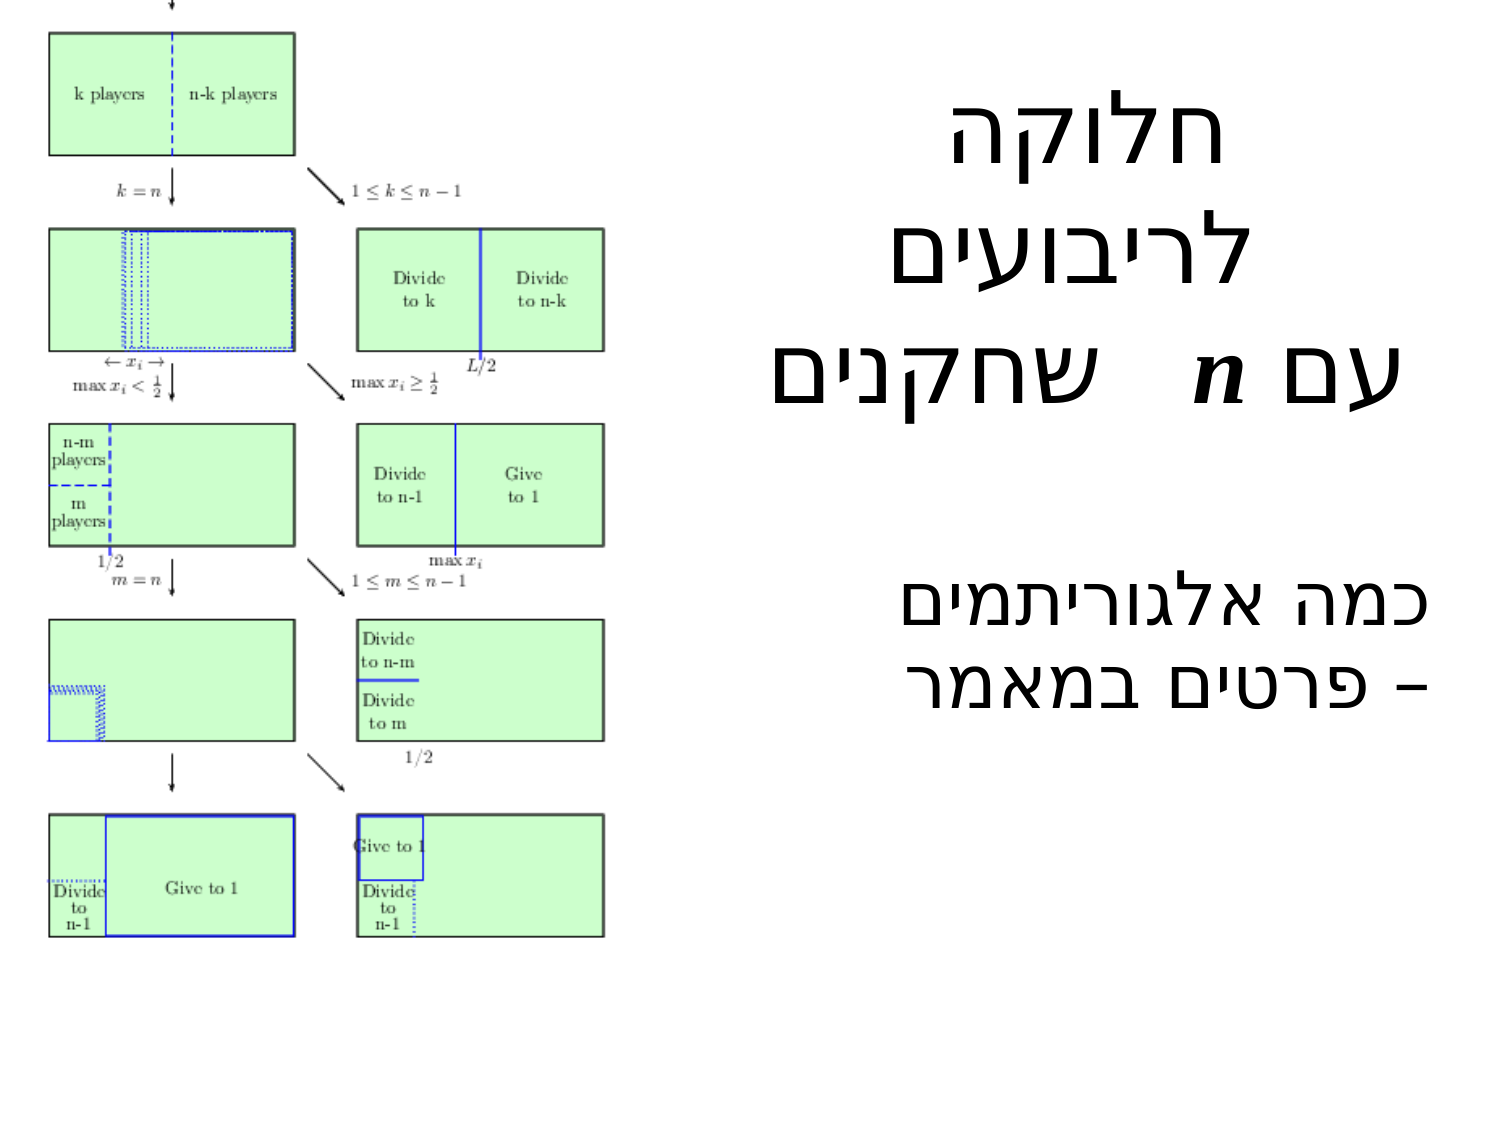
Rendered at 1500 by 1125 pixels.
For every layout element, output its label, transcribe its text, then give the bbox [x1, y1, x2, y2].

picture [39, 0, 620, 946]
text_box כמה אלגוריתמים – פרטים במאמר [833, 550, 1447, 734]
text_box חלוקה לריבועים עם n שחקנים [750, 66, 1426, 421]
